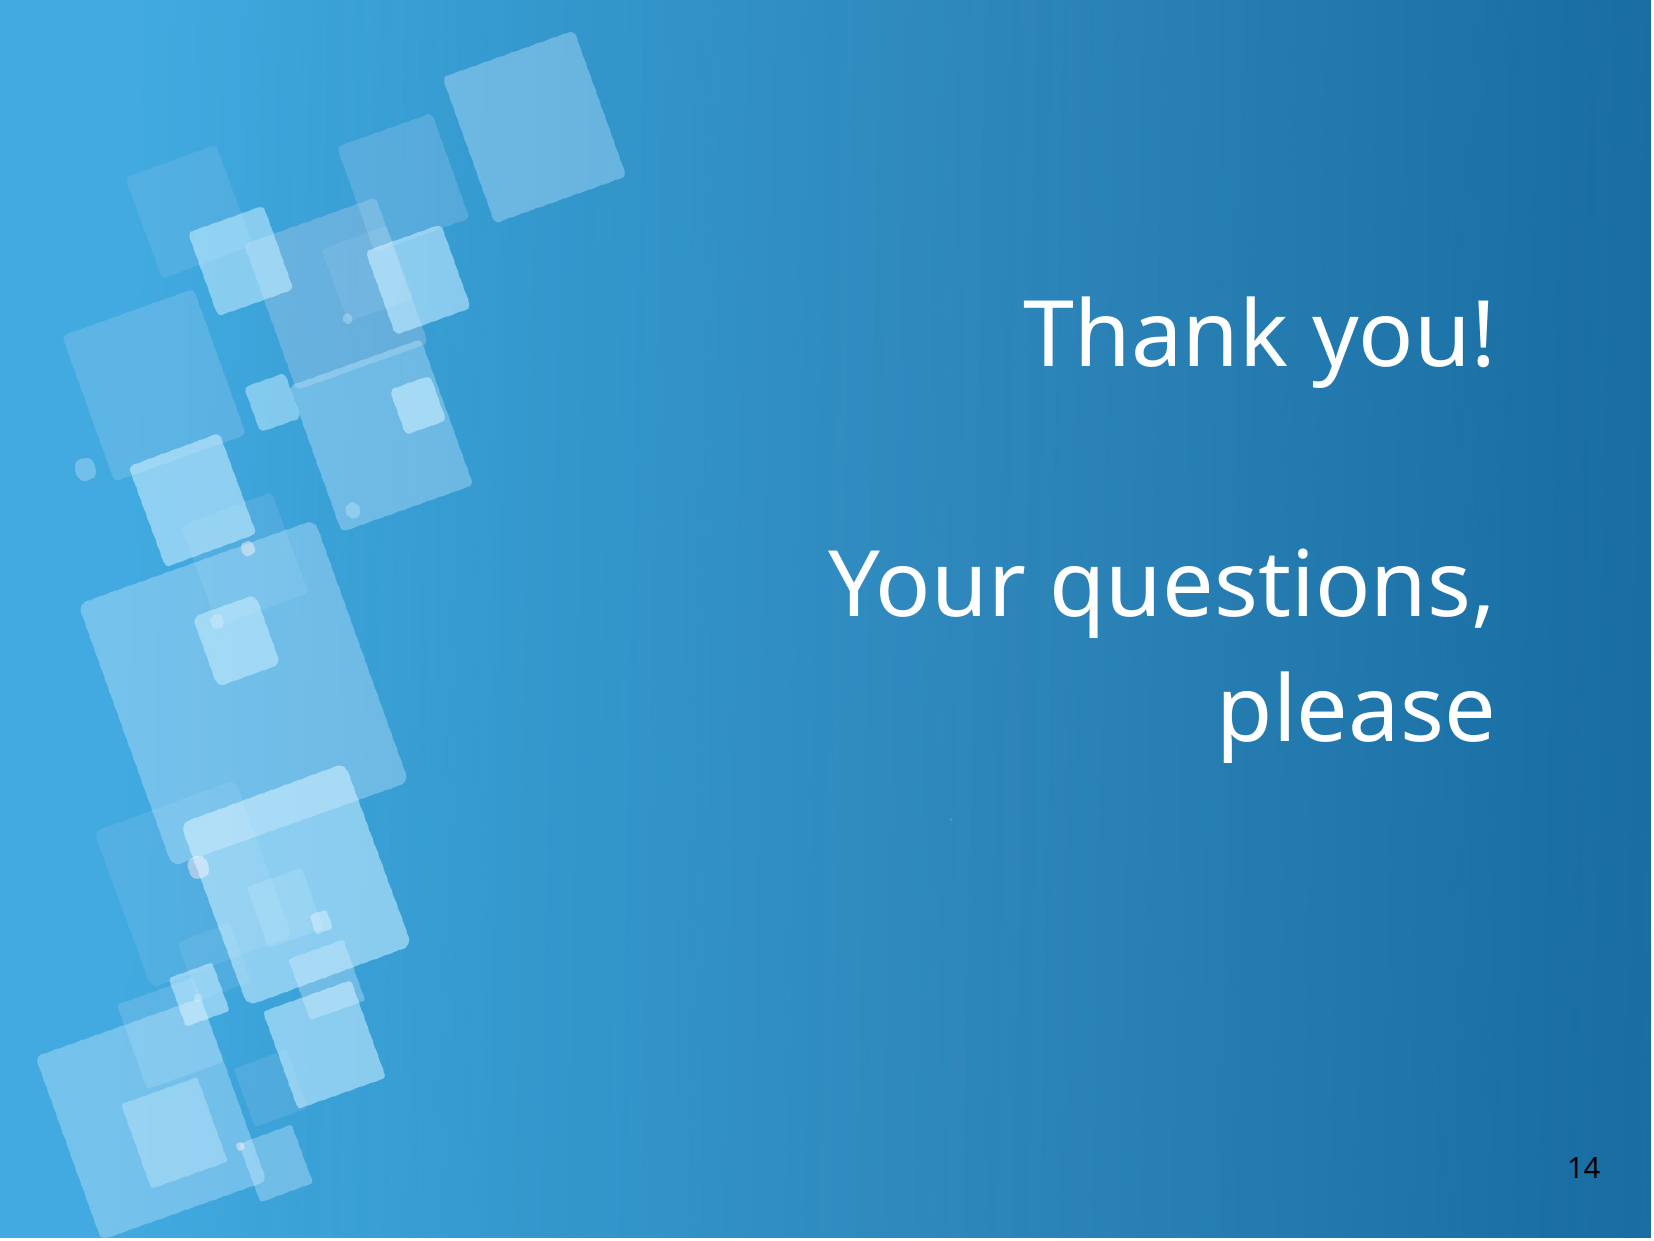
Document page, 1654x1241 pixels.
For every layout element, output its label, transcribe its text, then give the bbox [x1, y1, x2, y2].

title Thank you! Your questions, please [570, 304, 1497, 733]
picture [0, 0, 1651, 1238]
